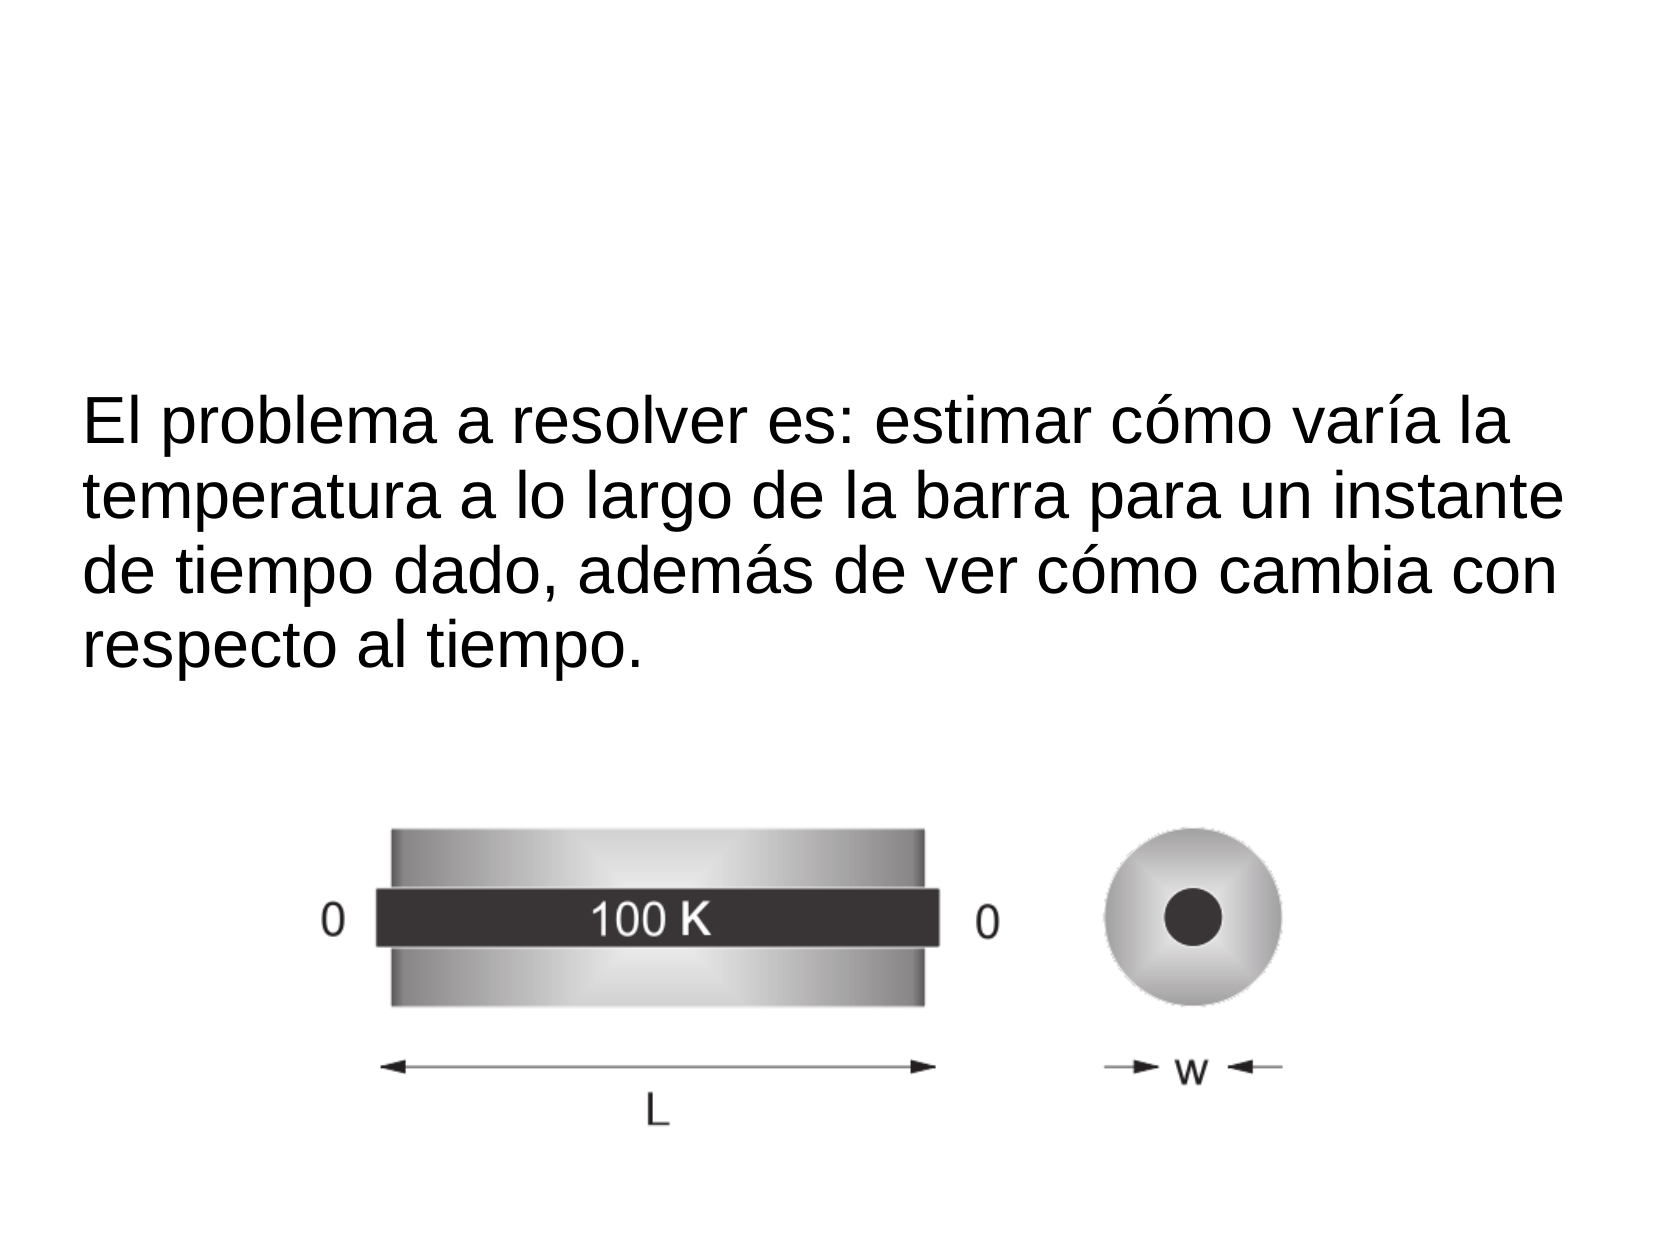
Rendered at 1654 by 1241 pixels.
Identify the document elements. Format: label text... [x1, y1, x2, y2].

subtitle El problema a resolver es: estimar cómo varía la temperatura a lo largo de la barra para un instante de tiempo dado, además de ver cómo cambia con respecto al tiempo. [82, 297, 1571, 768]
picture [295, 708, 1311, 1147]
